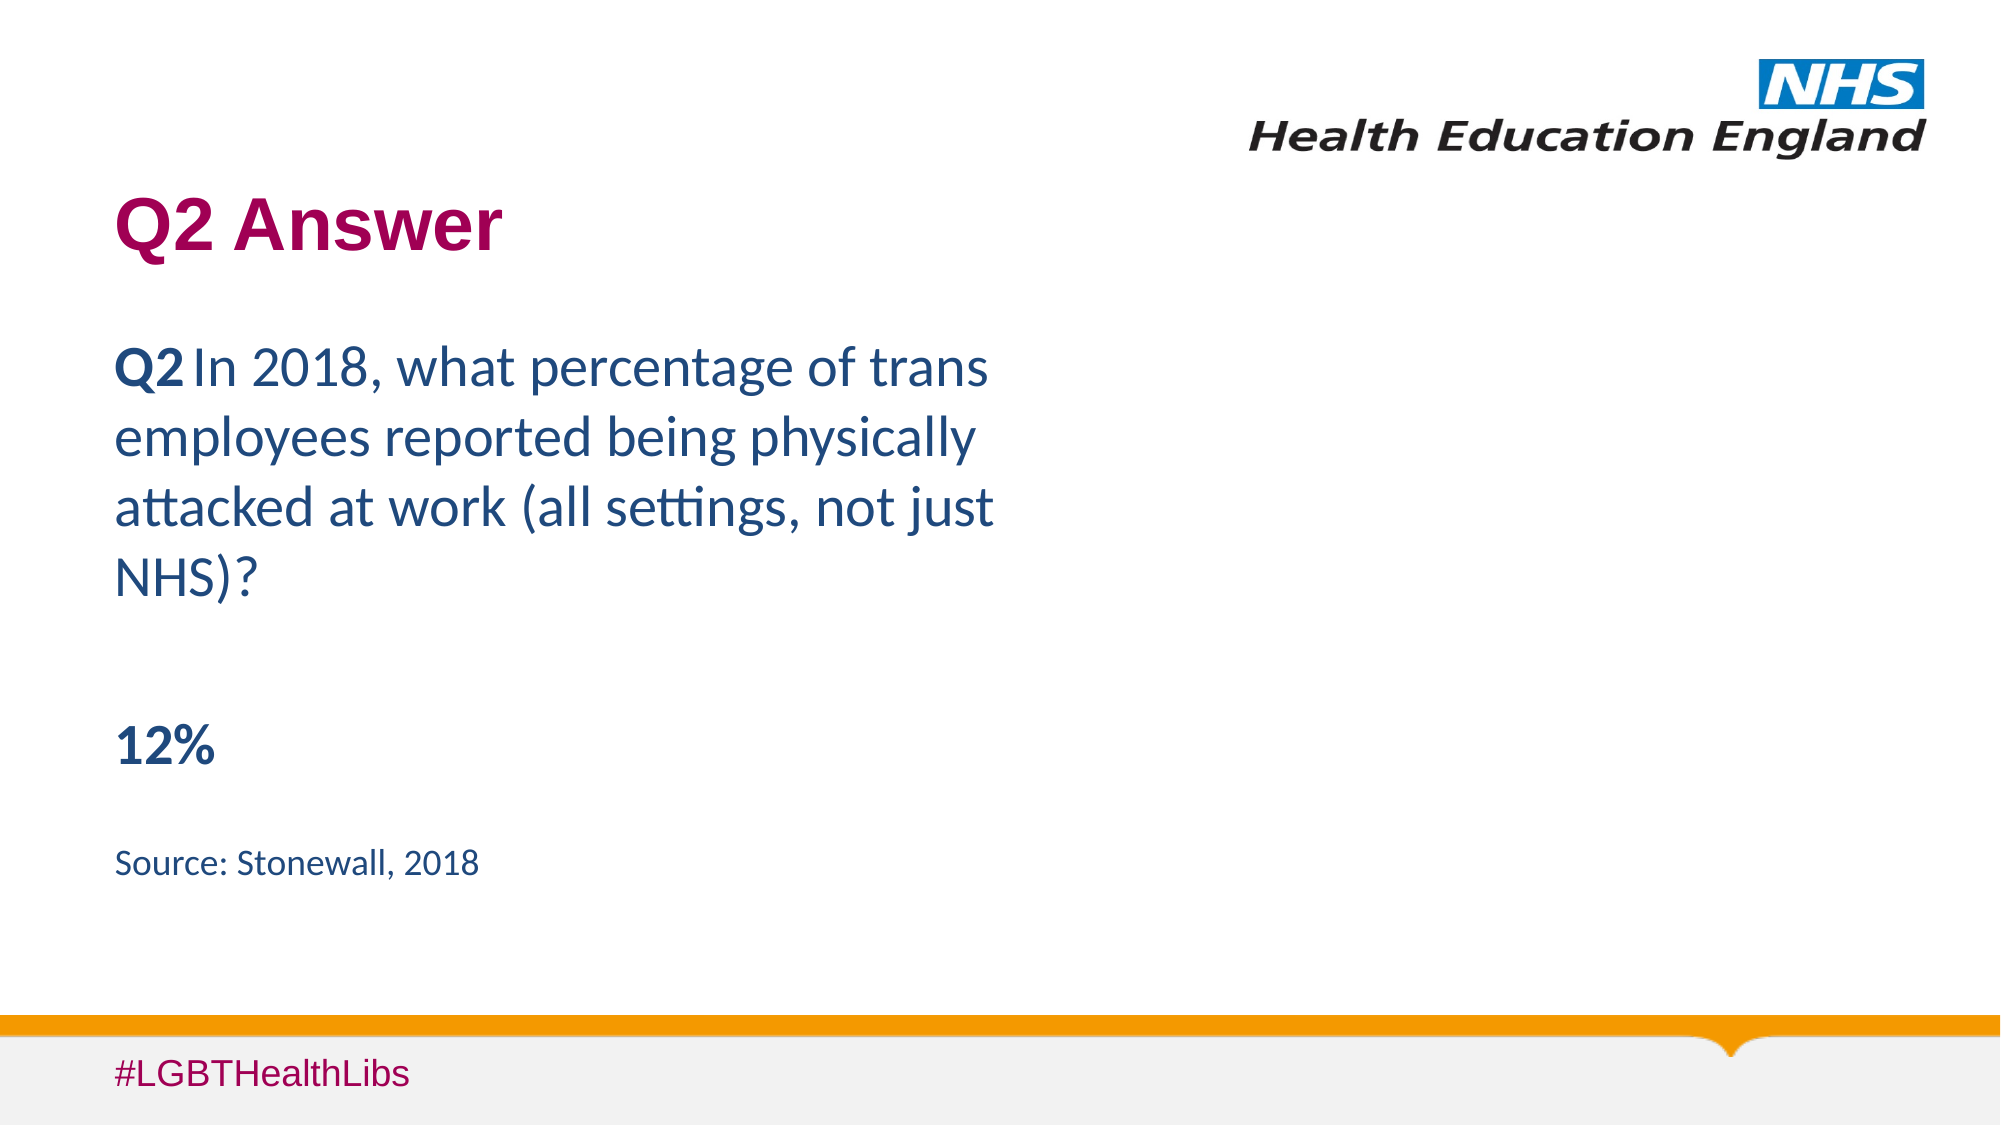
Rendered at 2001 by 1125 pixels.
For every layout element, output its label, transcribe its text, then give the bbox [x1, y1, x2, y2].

list Q2 In 2018, what percentage of trans employees reported being physically attacked at work (all settings, not just NHS)? 12% Source: Stonewall, 2018 [99, 320, 1851, 932]
title Q2 Answer [99, 168, 1801, 280]
text_box #LGBTHealthLibs [99, 1041, 510, 1103]
